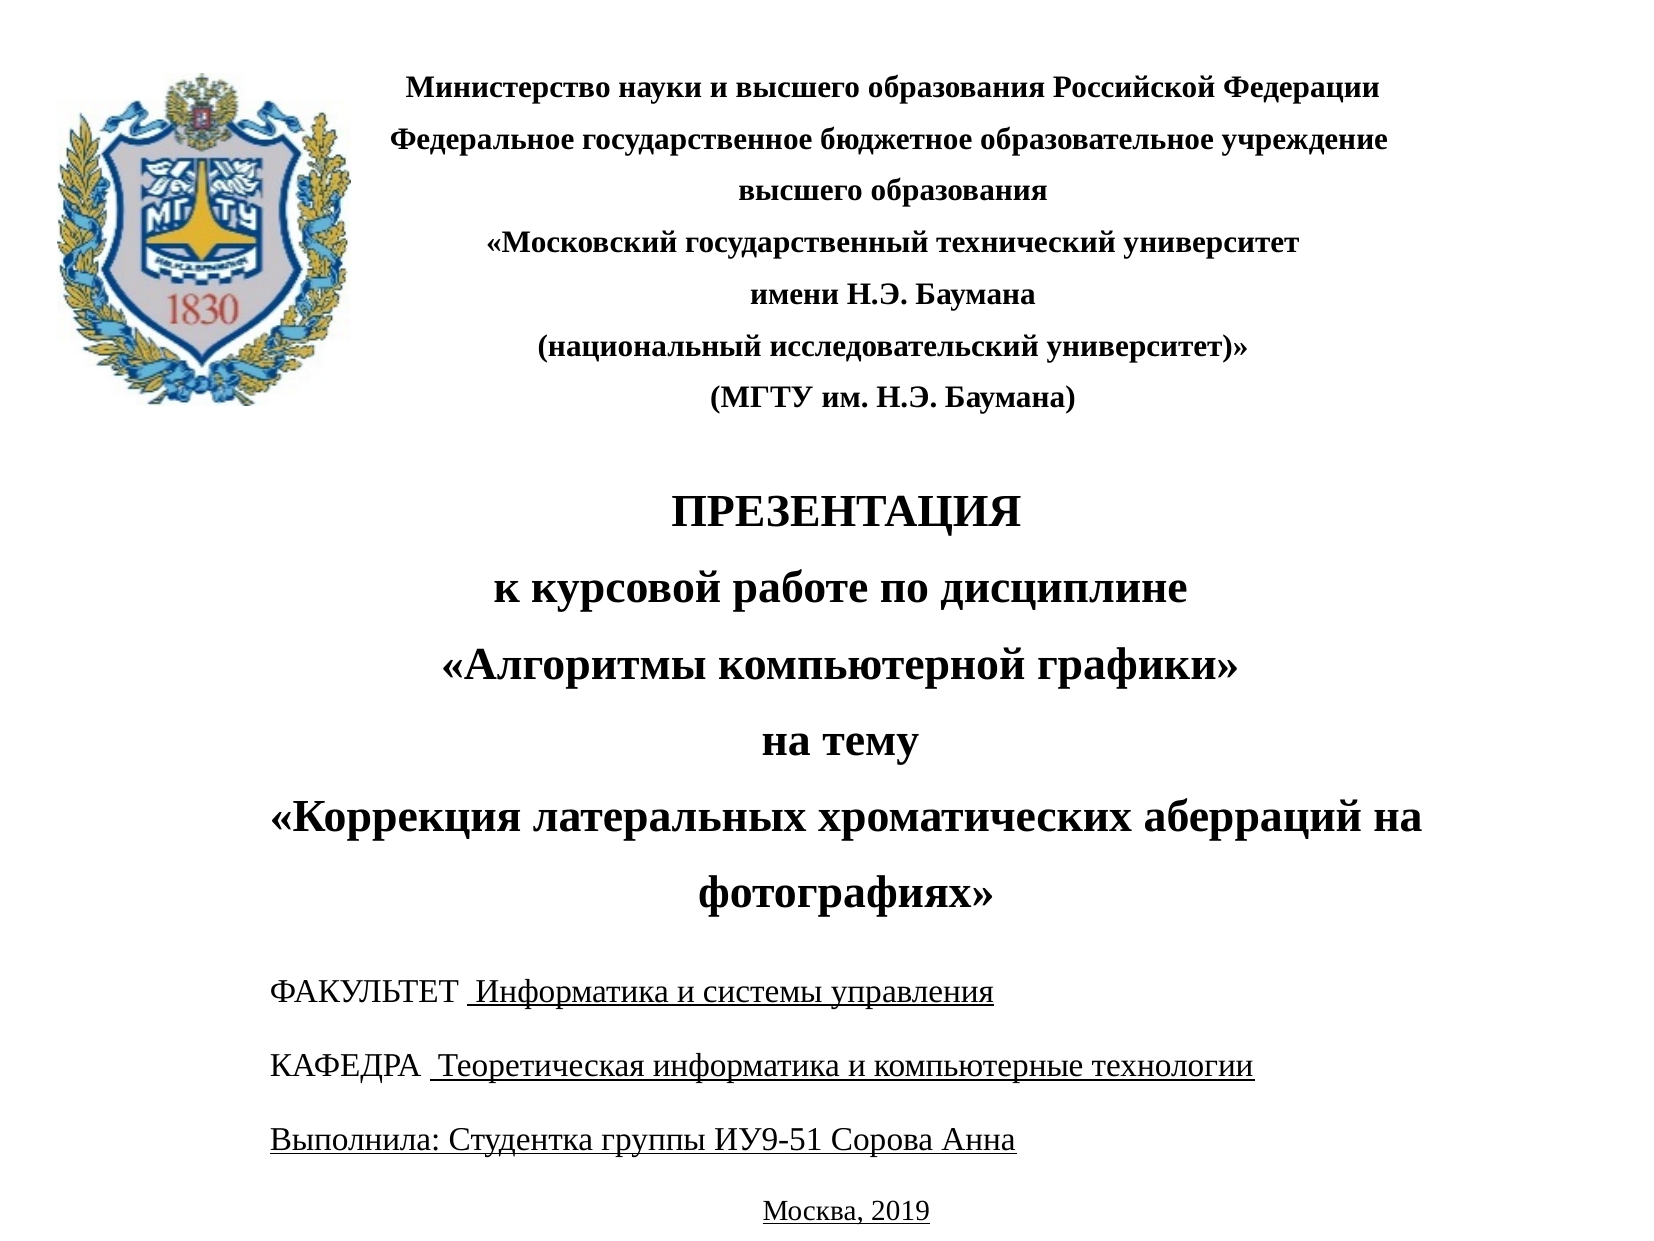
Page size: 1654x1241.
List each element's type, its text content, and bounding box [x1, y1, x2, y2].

picture [57, 73, 351, 406]
text_box ПРЕЗЕНТАЦИЯ к курсовой работе по дисциплине «Алгоритмы компьютерной графики» на тему «Коррекция латеральных хроматических аберраций на фотографиях» ФАКУЛЬТЕТ Информатика и системы управления КАФЕДРА Теоретическая информатика и компьютерные технологии Выполнила: Студентка группы ИУ9-51 Сорова Анна Москва, 2019 [255, 453, 1516, 1241]
text_box Министерство науки и высшего образования Российской Федерации Федеральное государственное бюджетное образовательное учреждение высшего образования «Московский государственный технический университет имени Н.Э. Баумана (национальный исследовательский университет)» (МГТУ им. Н.Э. Баумана) [375, 45, 1654, 475]
